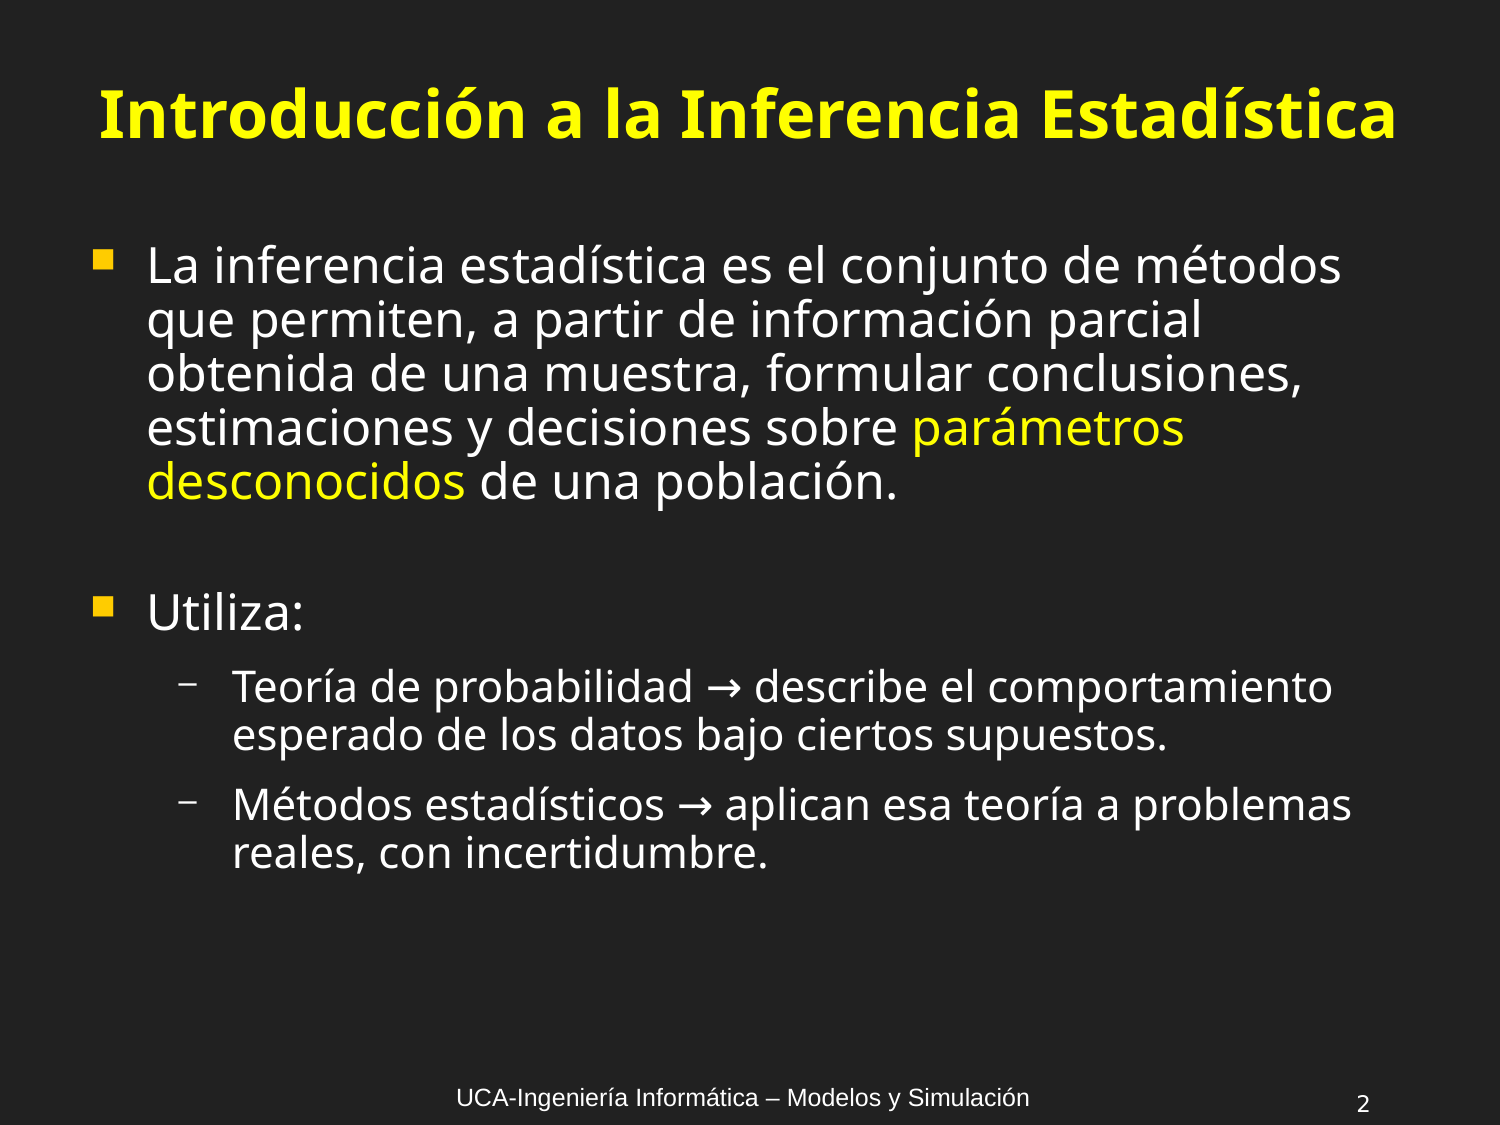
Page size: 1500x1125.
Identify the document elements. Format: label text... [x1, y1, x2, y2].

title Introducción a la Inferencia Estadística [75, 37, 1426, 188]
list La inferencia estadística es el conjunto de métodos que permiten, a partir de información parcial obtenida de una muestra, formular conclusiones, estimaciones y decisiones sobre parámetros desconocidos de una población. Utiliza: Teoría de probabilidad → describe el comportamiento esperado de los datos bajo ciertos supuestos. Métodos estadísticos → aplican esa teoría a problemas reales, con incertidumbre. [75, 232, 1426, 1051]
